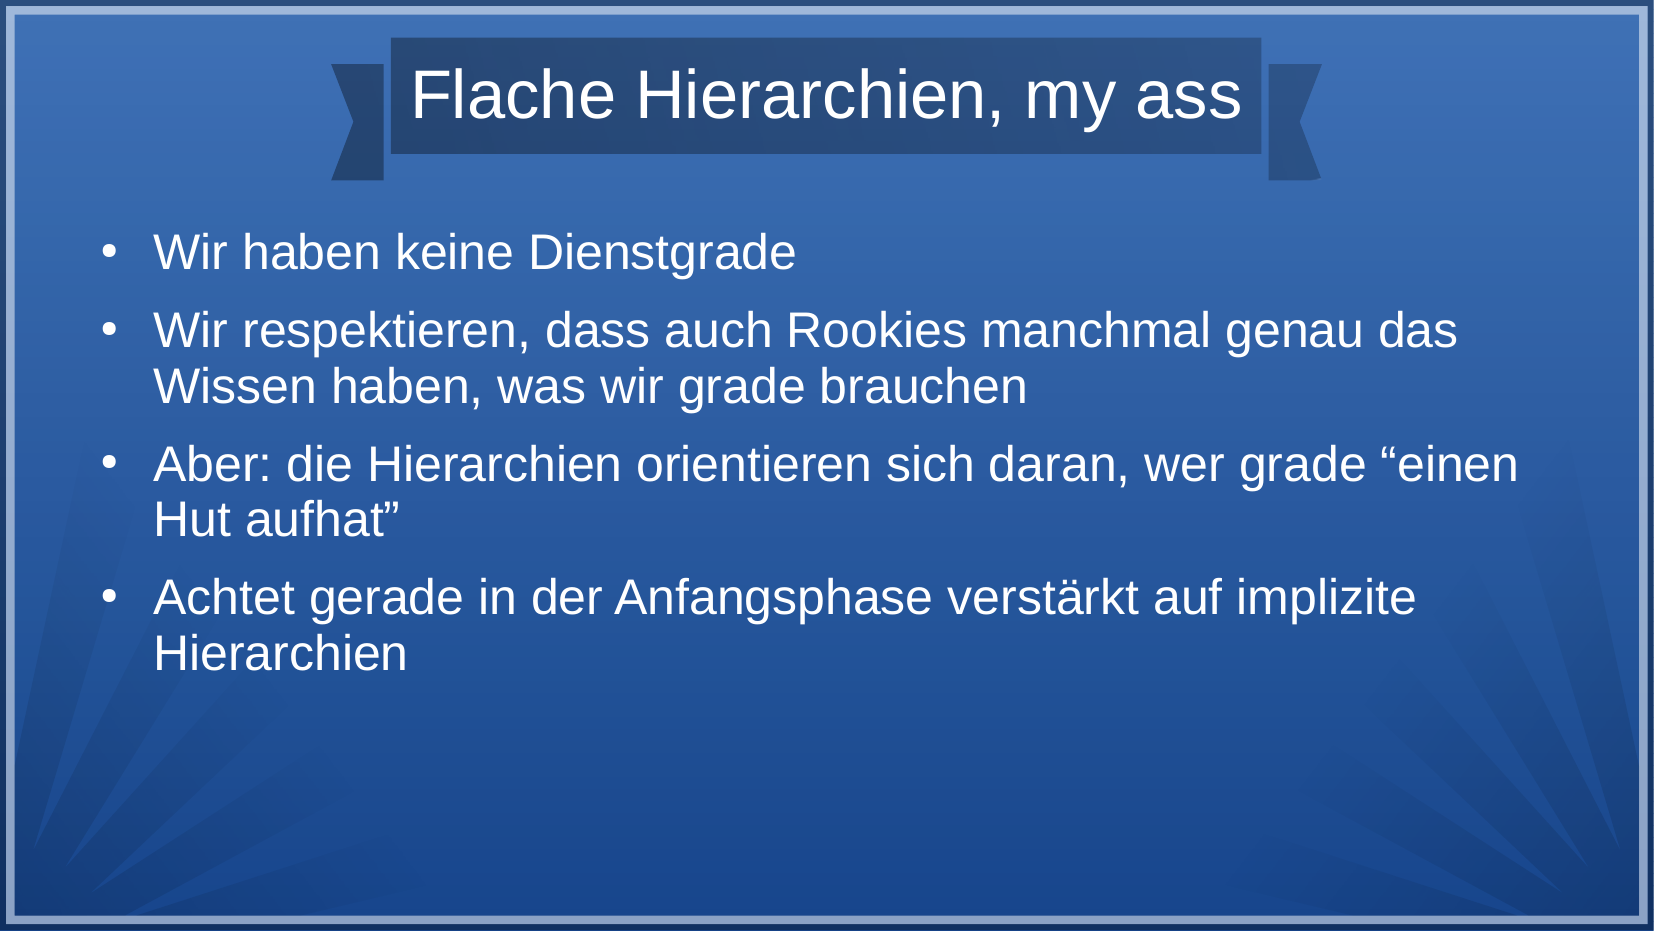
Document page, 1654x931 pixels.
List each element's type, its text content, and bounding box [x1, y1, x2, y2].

title Flache Hierarchien, my ass [389, 35, 1264, 154]
list Wir haben keine Dienstgrade Wir respektieren, dass auch Rookies manchmal genau das Wissen haben, was wir grade brauchen Aber: die Hierarchien orientieren sich daran, wer grade “einen Hut aufhat” Achtet gerade in der Anfangsphase verstärkt auf implizite Hierarchien [82, 224, 1571, 848]
